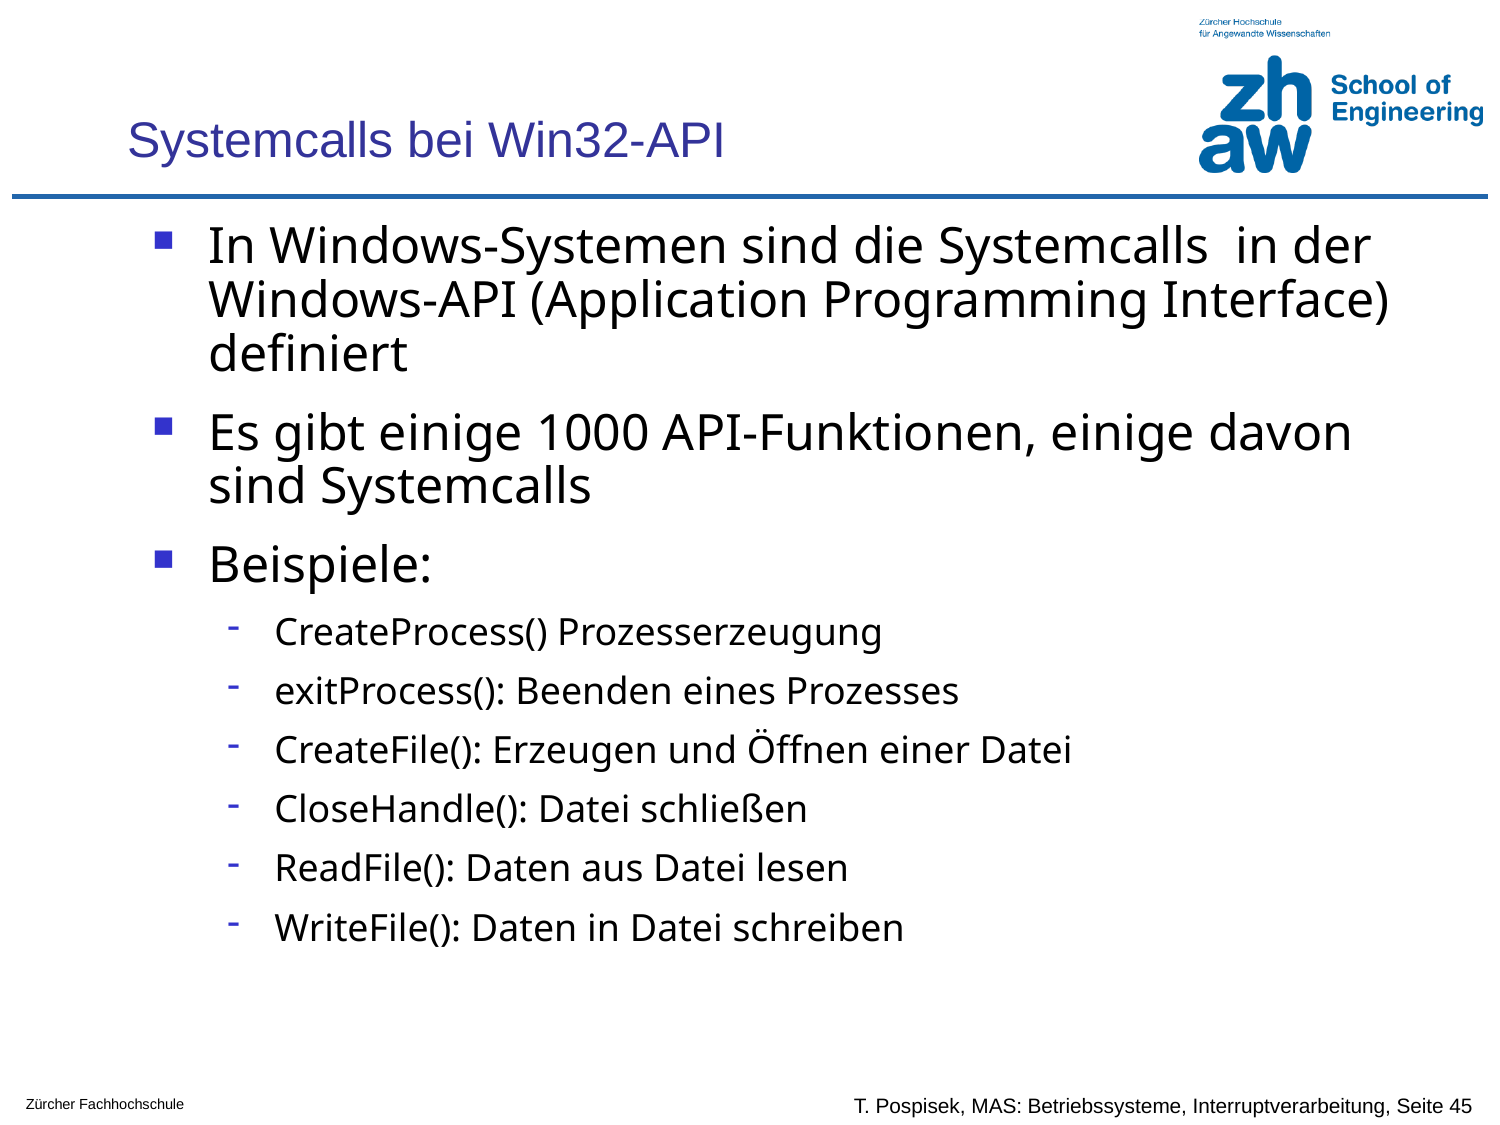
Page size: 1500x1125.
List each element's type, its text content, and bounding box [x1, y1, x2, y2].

title Systemcalls bei Win32-API [112, 66, 1391, 175]
picture [1199, 19, 1483, 173]
list In Windows-Systemen sind die Systemcalls in der Windows-API (Application Programming Interface) definiert Es gibt einige 1000 API-Funktionen, einige davon sind Systemcalls Beispiele: CreateProcess() Prozesserzeugung exitProcess(): Beenden eines Prozesses CreateFile(): Erzeugen und Öffnen einer Datei CloseHandle(): Datei schließen ReadFile(): Daten aus Datei lesen WriteFile(): Daten in Datei schreiben [137, 212, 1413, 888]
